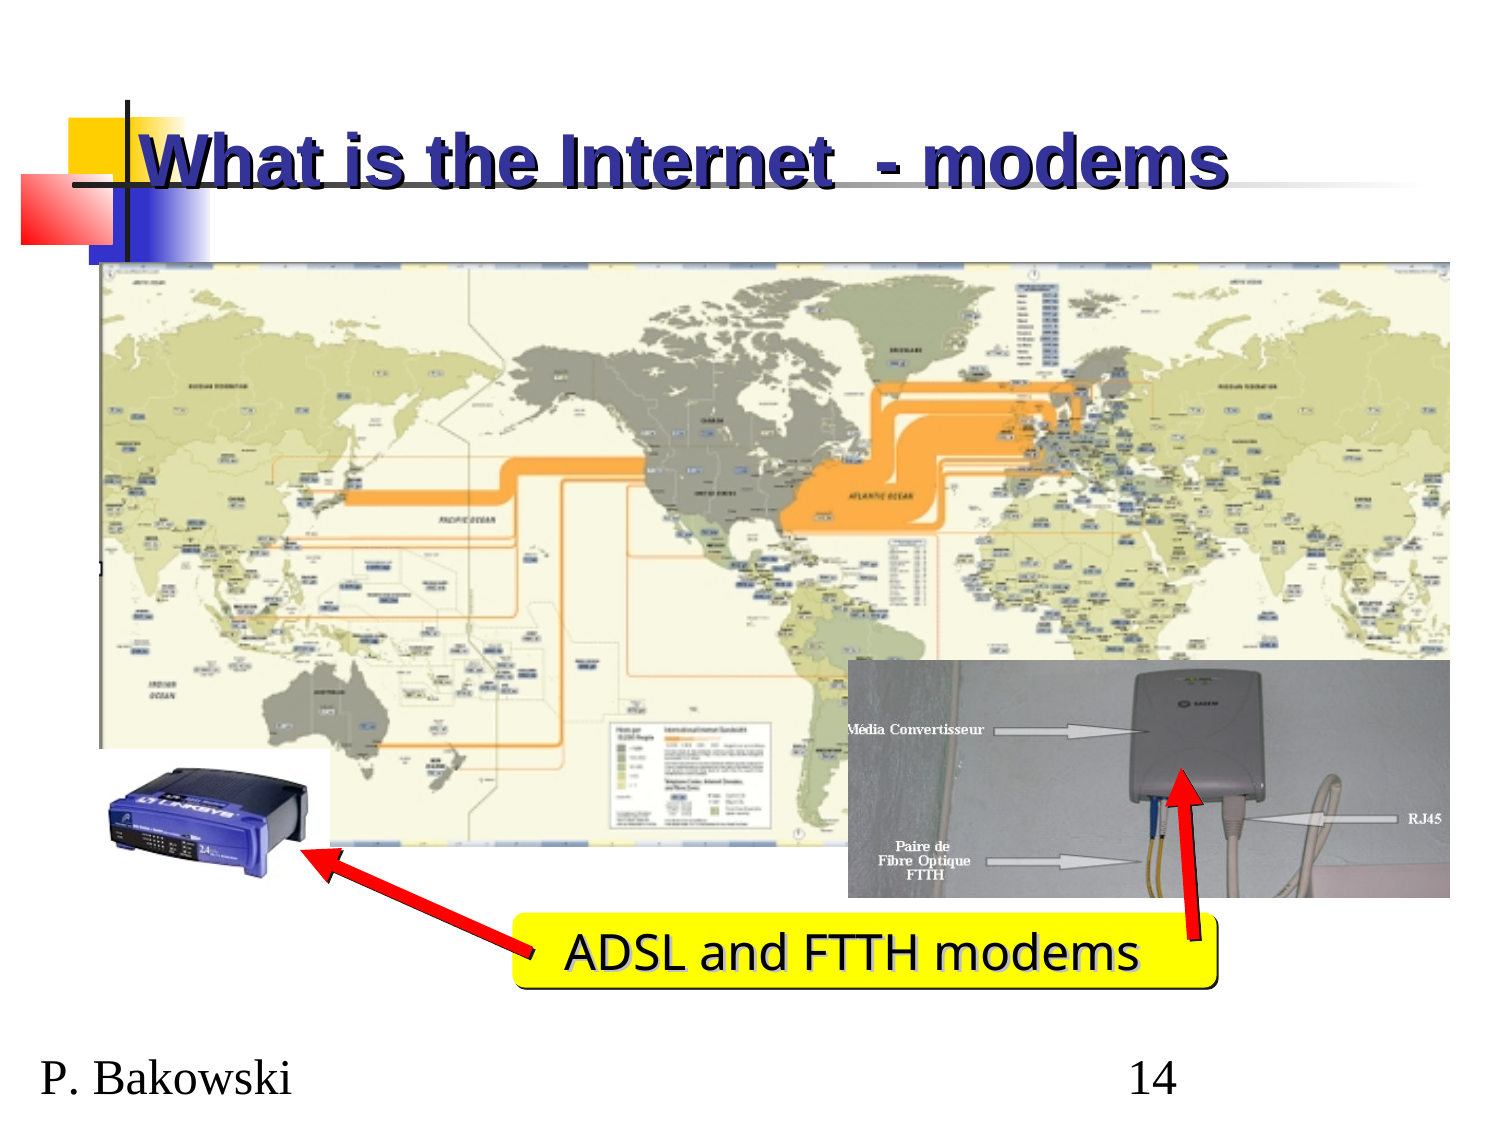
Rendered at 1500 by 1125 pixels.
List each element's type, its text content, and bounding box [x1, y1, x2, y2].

text_box [512, 912, 549, 988]
text_box ADSL and FTTH modems [549, 912, 1217, 988]
picture [99, 262, 1450, 898]
title What is the Internet - modems [123, 103, 1425, 262]
